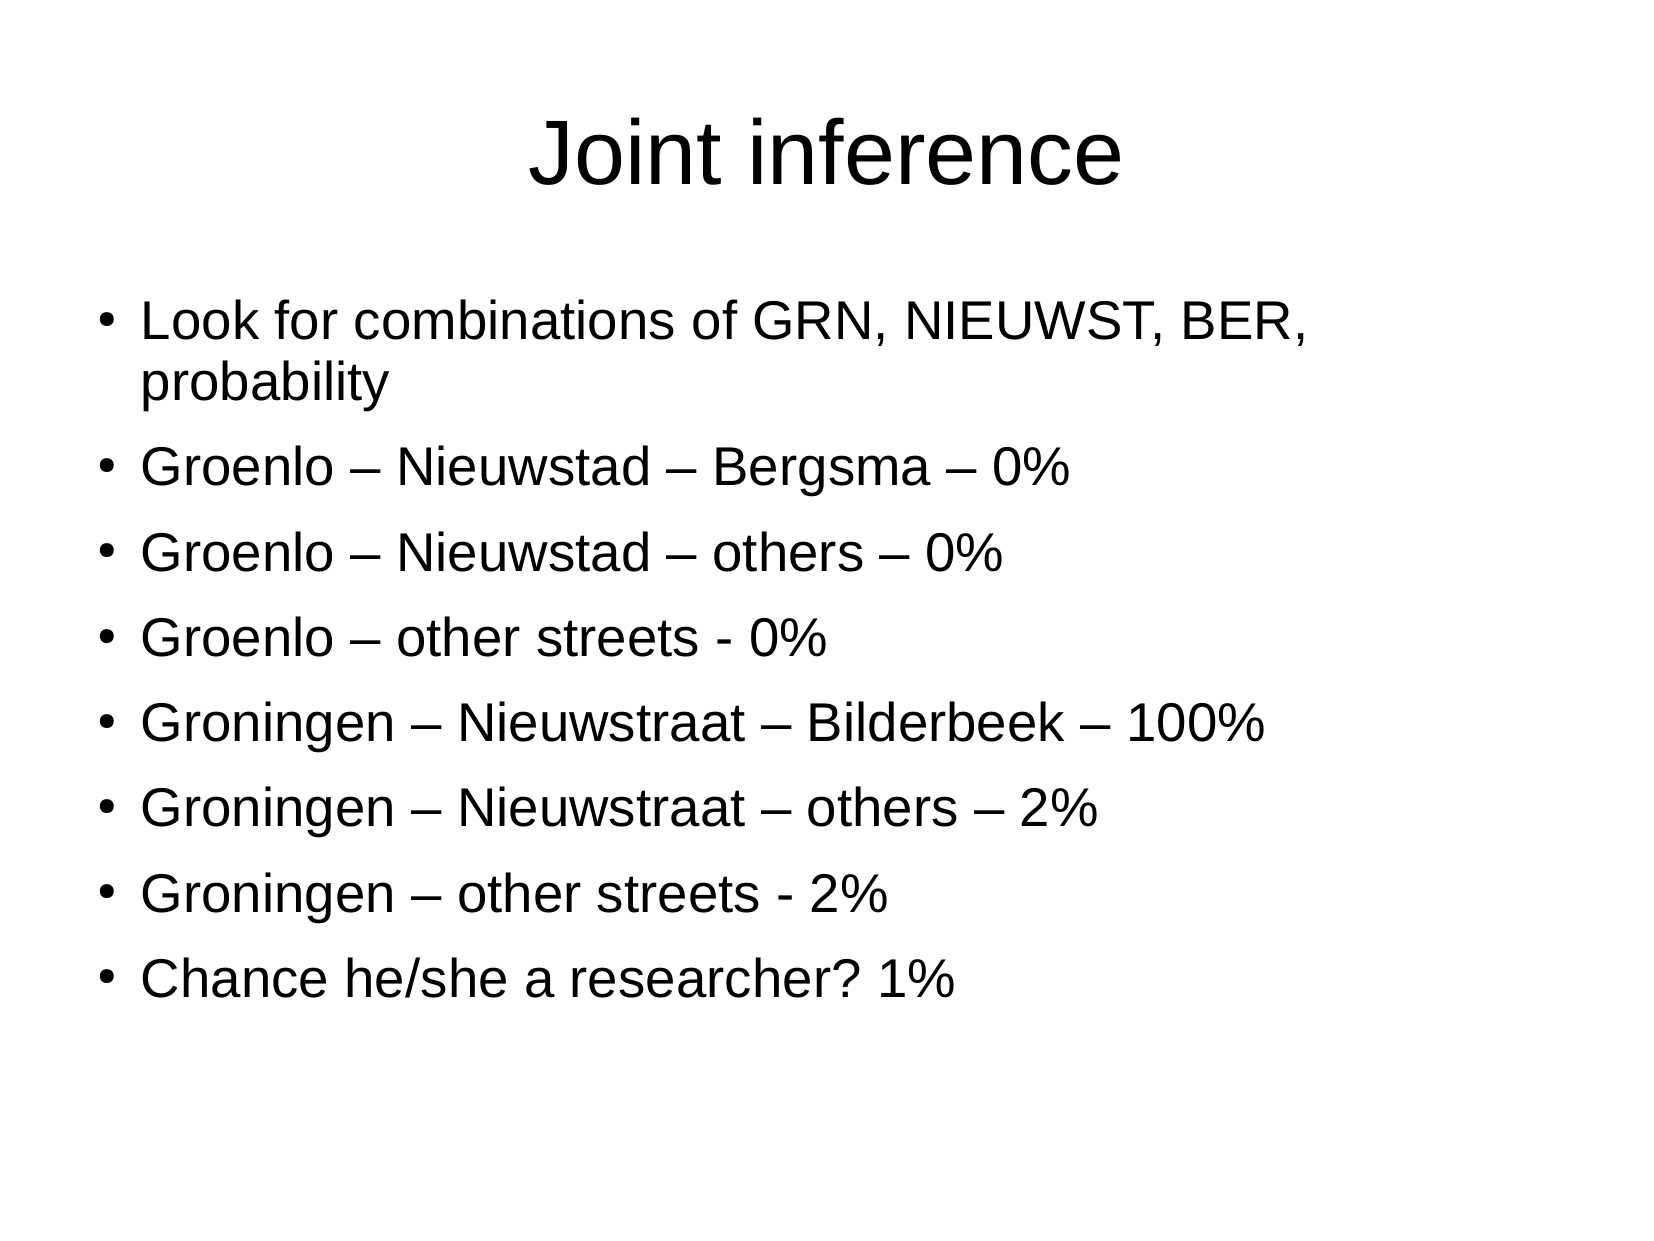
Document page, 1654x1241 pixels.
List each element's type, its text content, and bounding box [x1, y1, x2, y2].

list Look for combinations of GRN, NIEUWST, BER, probability Groenlo – Nieuwstad – Bergsma – 0% Groenlo – Nieuwstad – others – 0% Groenlo – other streets - 0% Groningen – Nieuwstraat – Bilderbeek – 100% Groningen – Nieuwstraat – others – 2% Groningen – other streets - 2% Chance he/she a researcher? 1% [82, 290, 1571, 1010]
title Joint inference [82, 49, 1571, 257]
